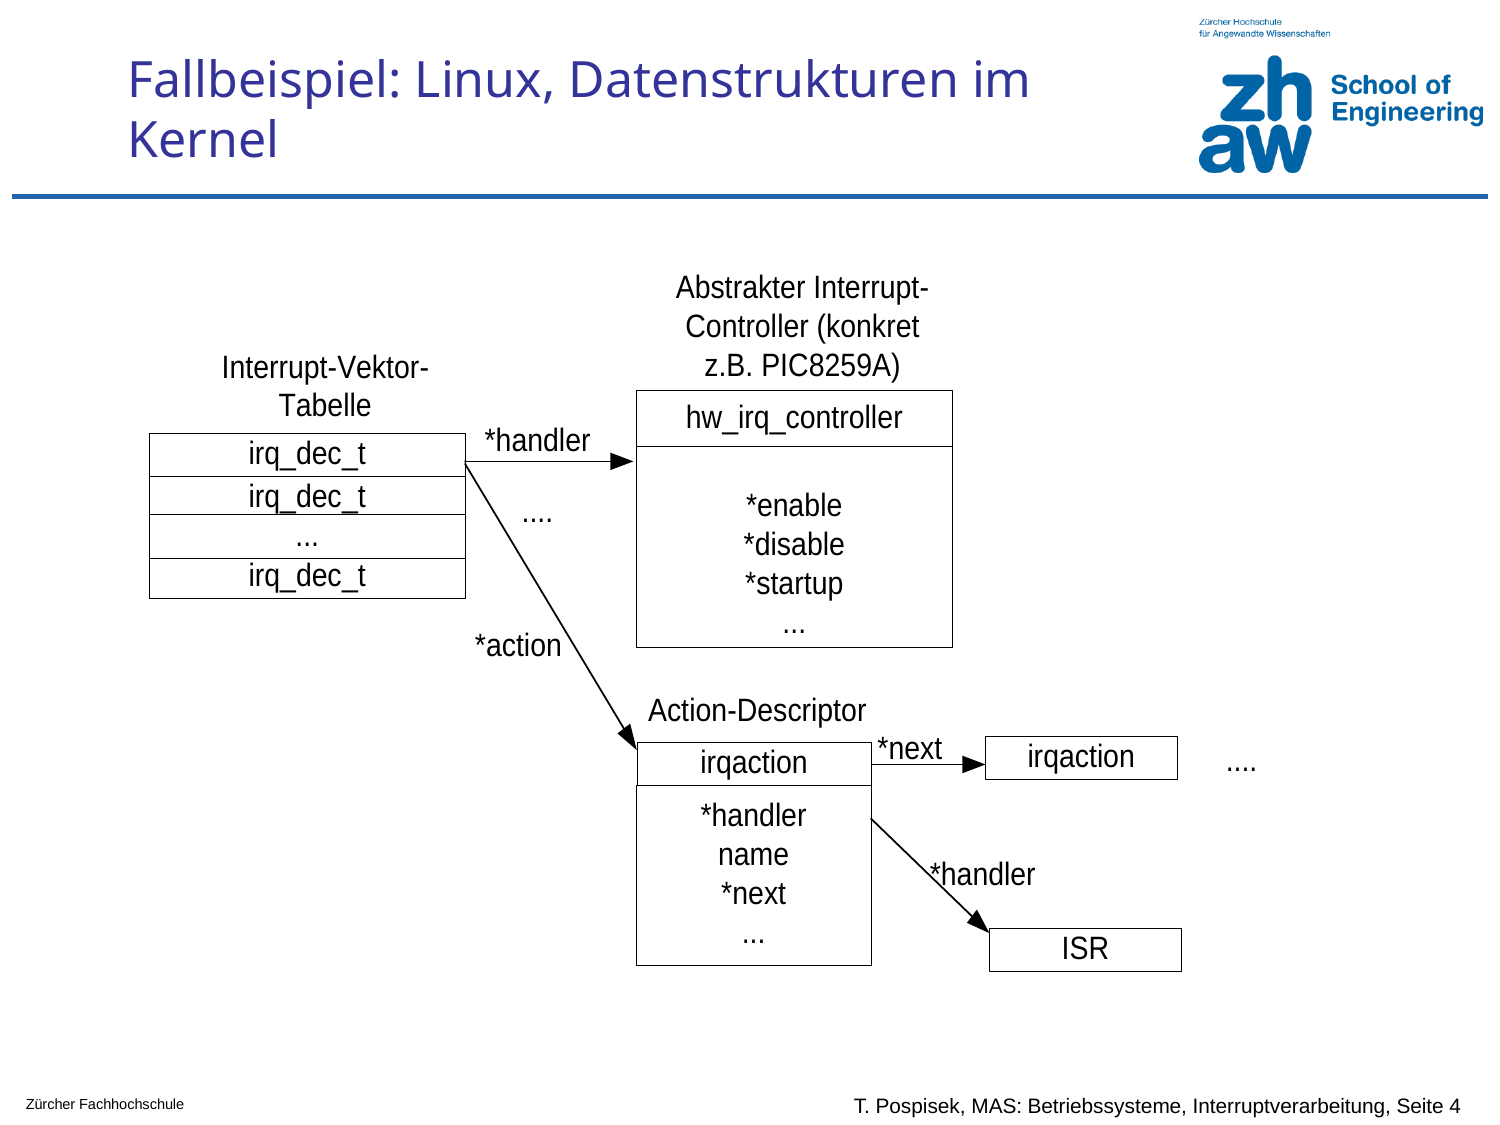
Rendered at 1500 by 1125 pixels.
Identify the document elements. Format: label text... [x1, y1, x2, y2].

picture [145, 266, 1353, 976]
title Fallbeispiel: Linux, Datenstrukturen im Kernel [112, 50, 1158, 175]
picture [1199, 19, 1483, 173]
